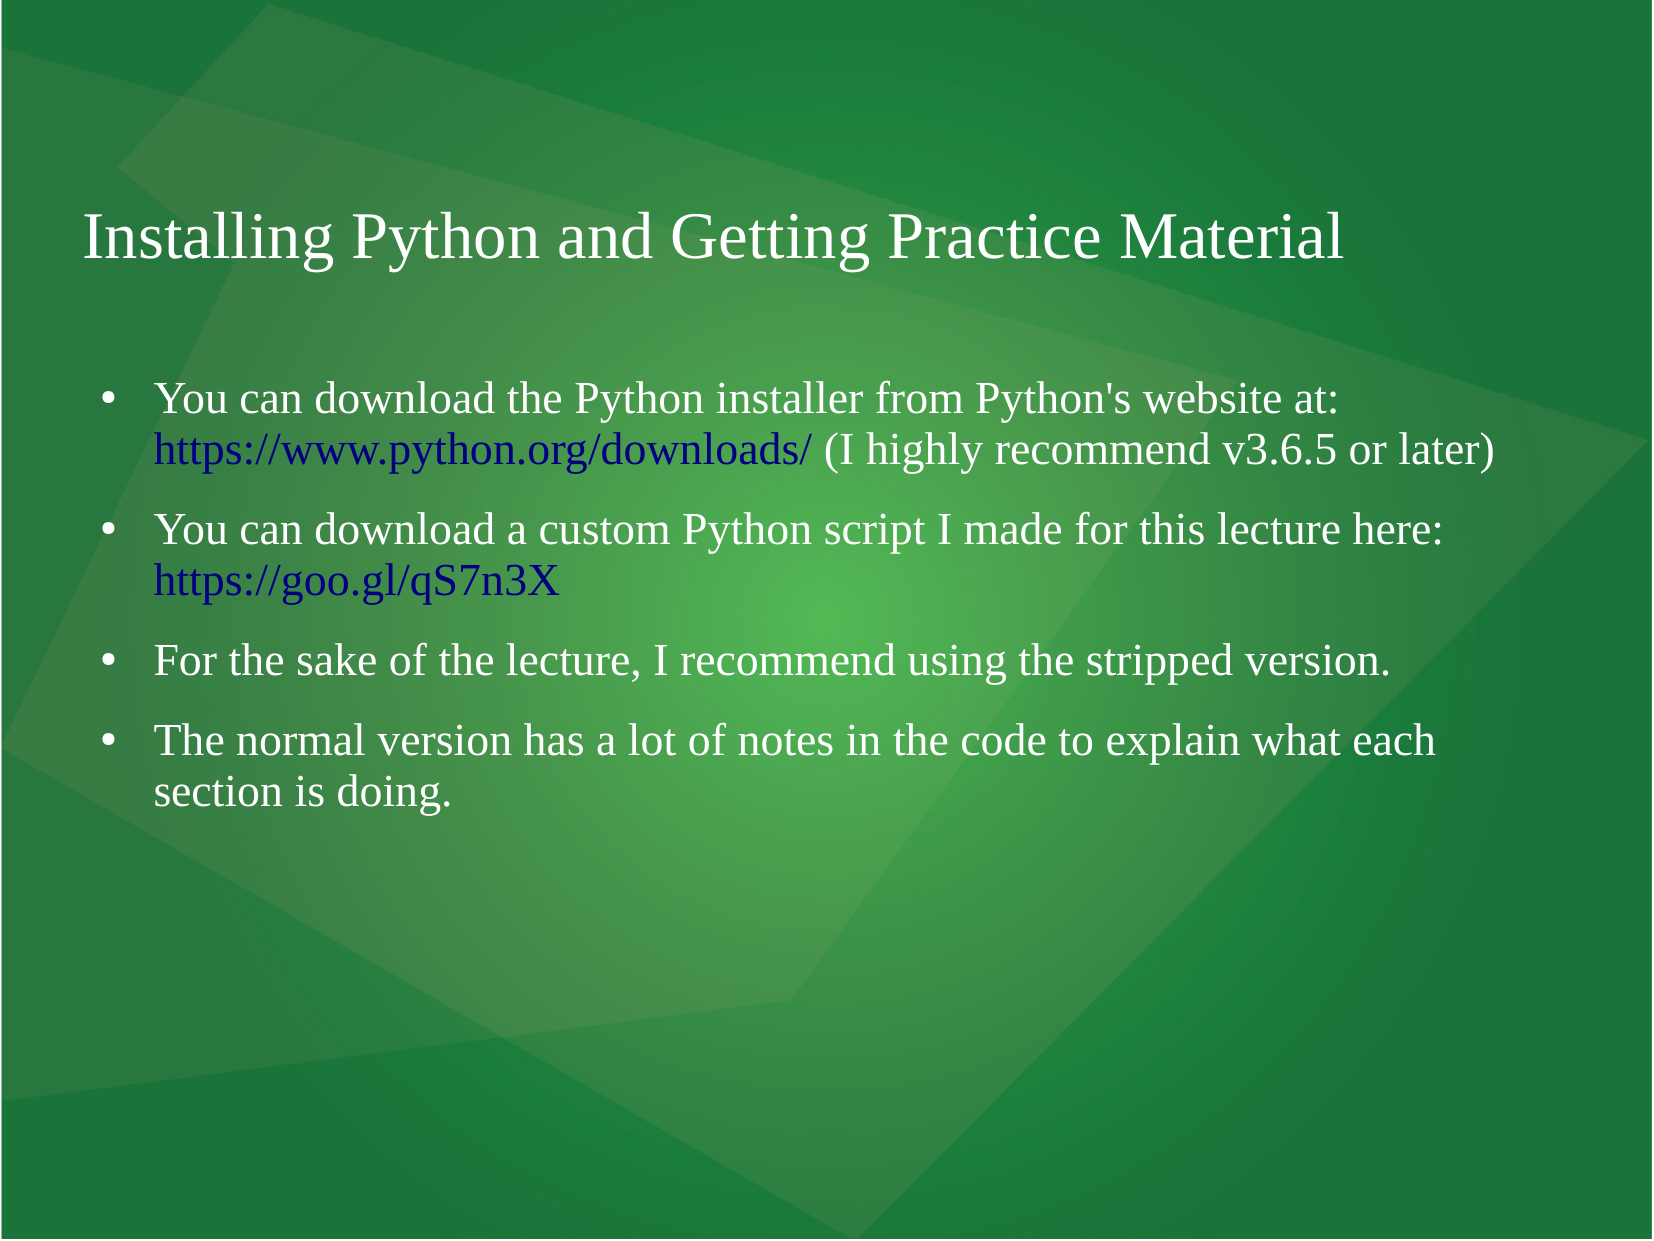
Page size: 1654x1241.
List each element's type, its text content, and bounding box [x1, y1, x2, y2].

picture [0, 0, 1652, 1241]
list You can download the Python installer from Python's website at: https://www.python.org/downloads/ (I highly recommend v3.6.5 or later) You can download a custom Python script I made for this lecture here: https://goo.gl/qS7n3X For the sake of the lecture, I recommend using the stripped version. The normal version has a lot of notes in the code to explain what each section is doing. [82, 372, 1571, 1051]
title Installing Python and Getting Practice Material [82, 132, 1571, 340]
